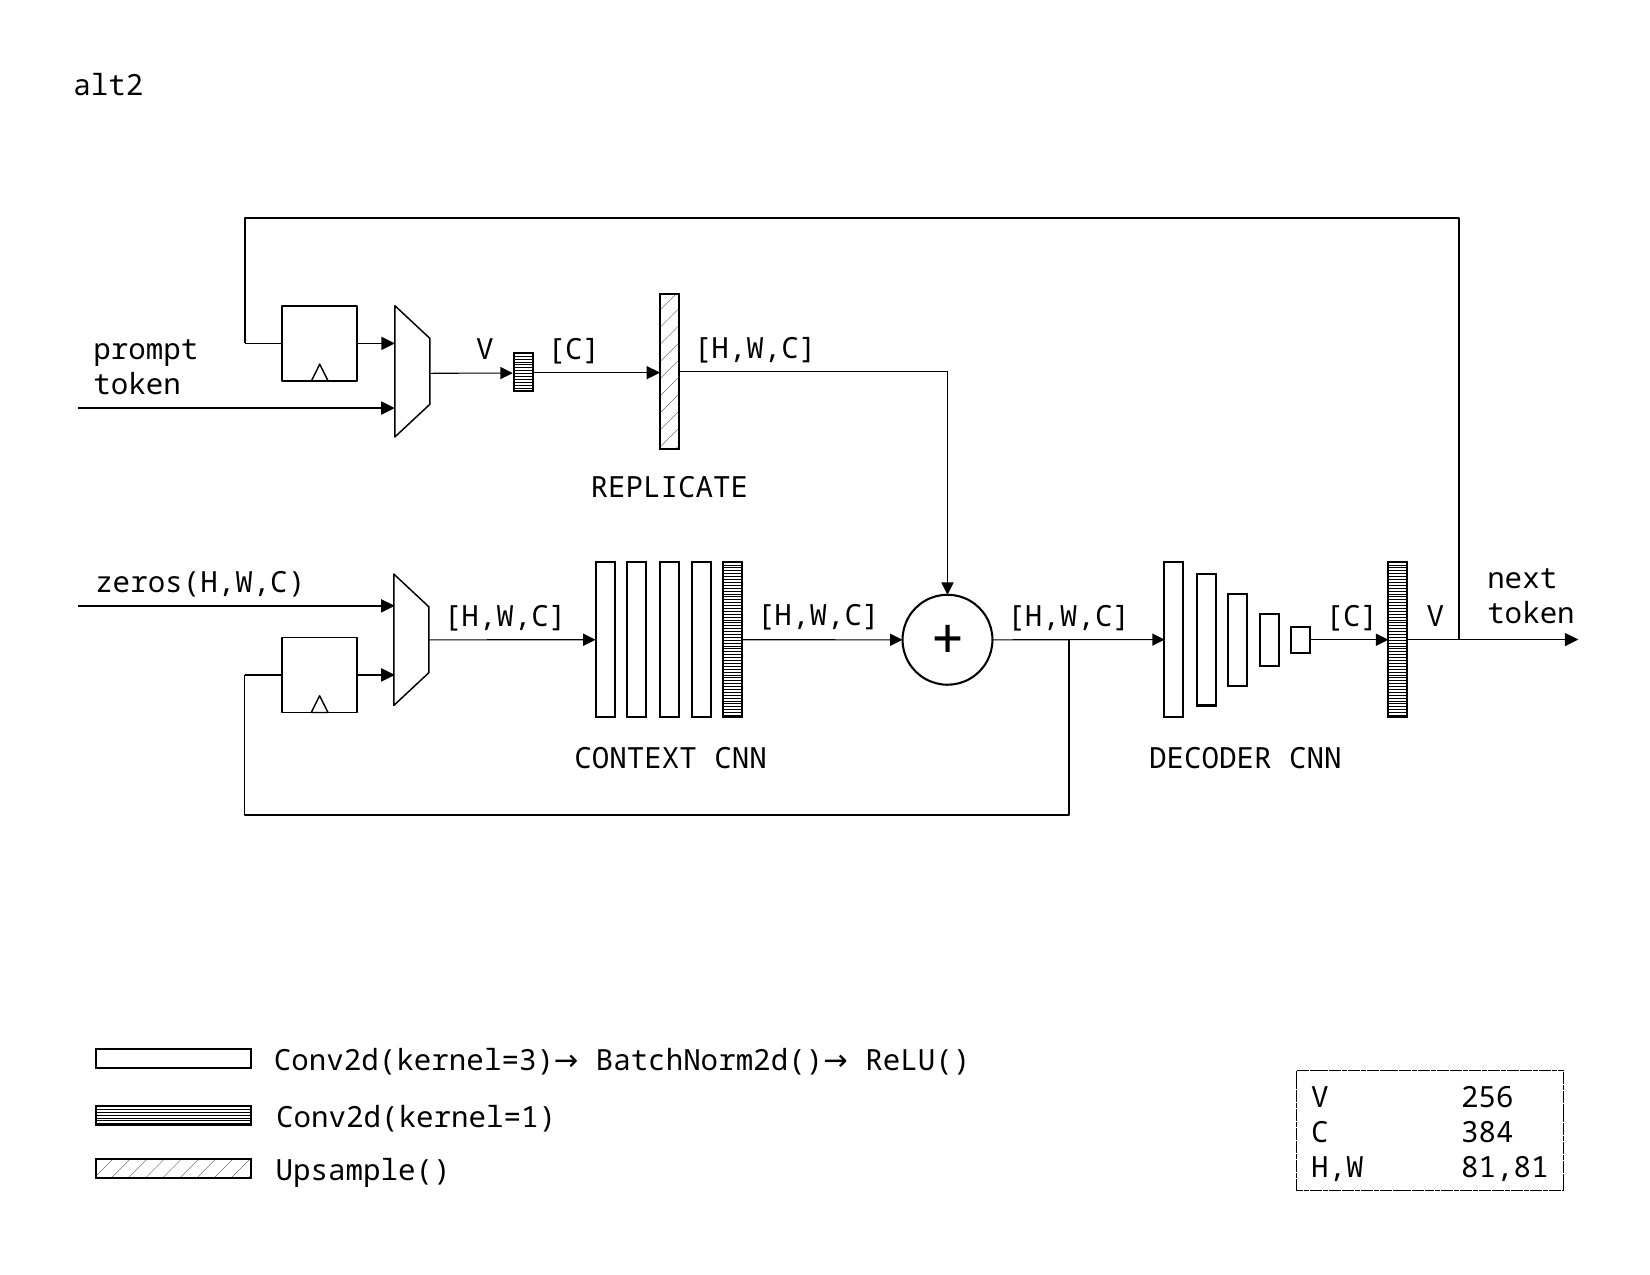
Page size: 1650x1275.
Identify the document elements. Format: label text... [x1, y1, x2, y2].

text_box [H,W,C] [679, 321, 832, 372]
text_box [282, 637, 358, 713]
text_box [95, 1106, 252, 1126]
text_box prompt token [78, 323, 214, 407]
text_box V [1411, 589, 1460, 640]
text_box Conv2d(kernel=1) [261, 1090, 572, 1141]
text_box [95, 1159, 252, 1179]
text_box [H,W,C] [429, 590, 582, 639]
text_box REPLICATE [575, 460, 764, 511]
text_box DECODER CNN [1116, 732, 1357, 783]
text_box CONTEXT CNN [559, 732, 782, 783]
text_box [C] [1310, 589, 1394, 640]
text_box next token [1472, 551, 1590, 637]
text_box [H,W,C] [742, 589, 895, 639]
text_box [282, 305, 358, 381]
text_box [393, 574, 429, 706]
text_box zeros(H,W,C) [80, 556, 321, 605]
text_box [H,W,C] [992, 590, 1145, 639]
text_box alt2 [58, 58, 159, 109]
text_box [660, 293, 680, 449]
text_box V 256 C 384 H,W 81,81 [1296, 1070, 1564, 1191]
text_box V [461, 322, 509, 372]
text_box [513, 353, 533, 391]
text_box [723, 562, 743, 718]
text_box + [902, 594, 993, 685]
text_box Upsample() [260, 1143, 466, 1194]
text_box [1388, 562, 1408, 718]
text_box [C] [532, 322, 616, 372]
text_box Conv2d(kernel=3)→ BatchNorm2d()→ ReLU() [259, 1033, 986, 1084]
text_box [394, 305, 430, 438]
